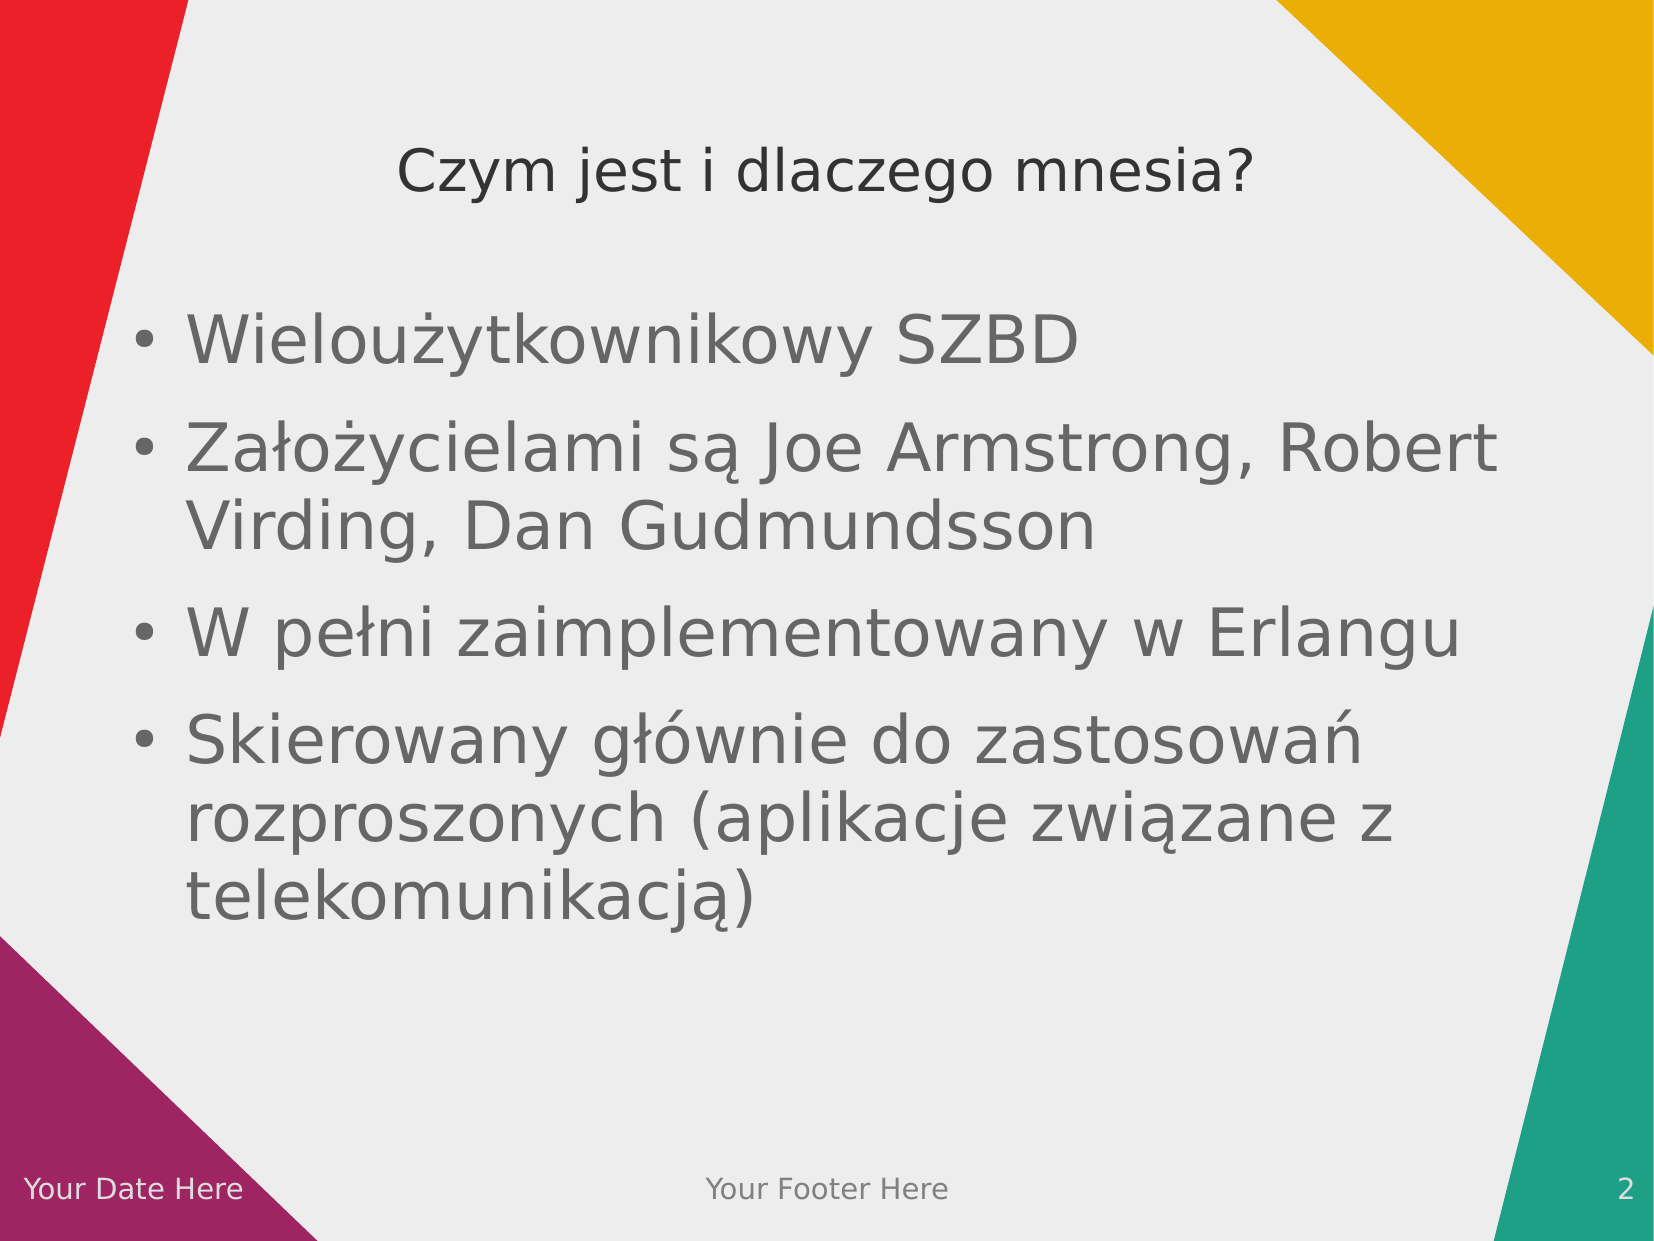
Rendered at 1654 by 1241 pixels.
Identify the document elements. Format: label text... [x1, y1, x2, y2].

title Czym jest i dlaczego mnesia? [114, 73, 1539, 271]
list Wieloużytkownikowy SZBD Założycielami są Joe Armstrong, Robert Virding, Dan Gudmundsson W pełni zaimplementowany w Erlangu Skierowany głównie do zastosowań rozproszonych (aplikacje związane z telekomunikacją) [114, 302, 1539, 1033]
